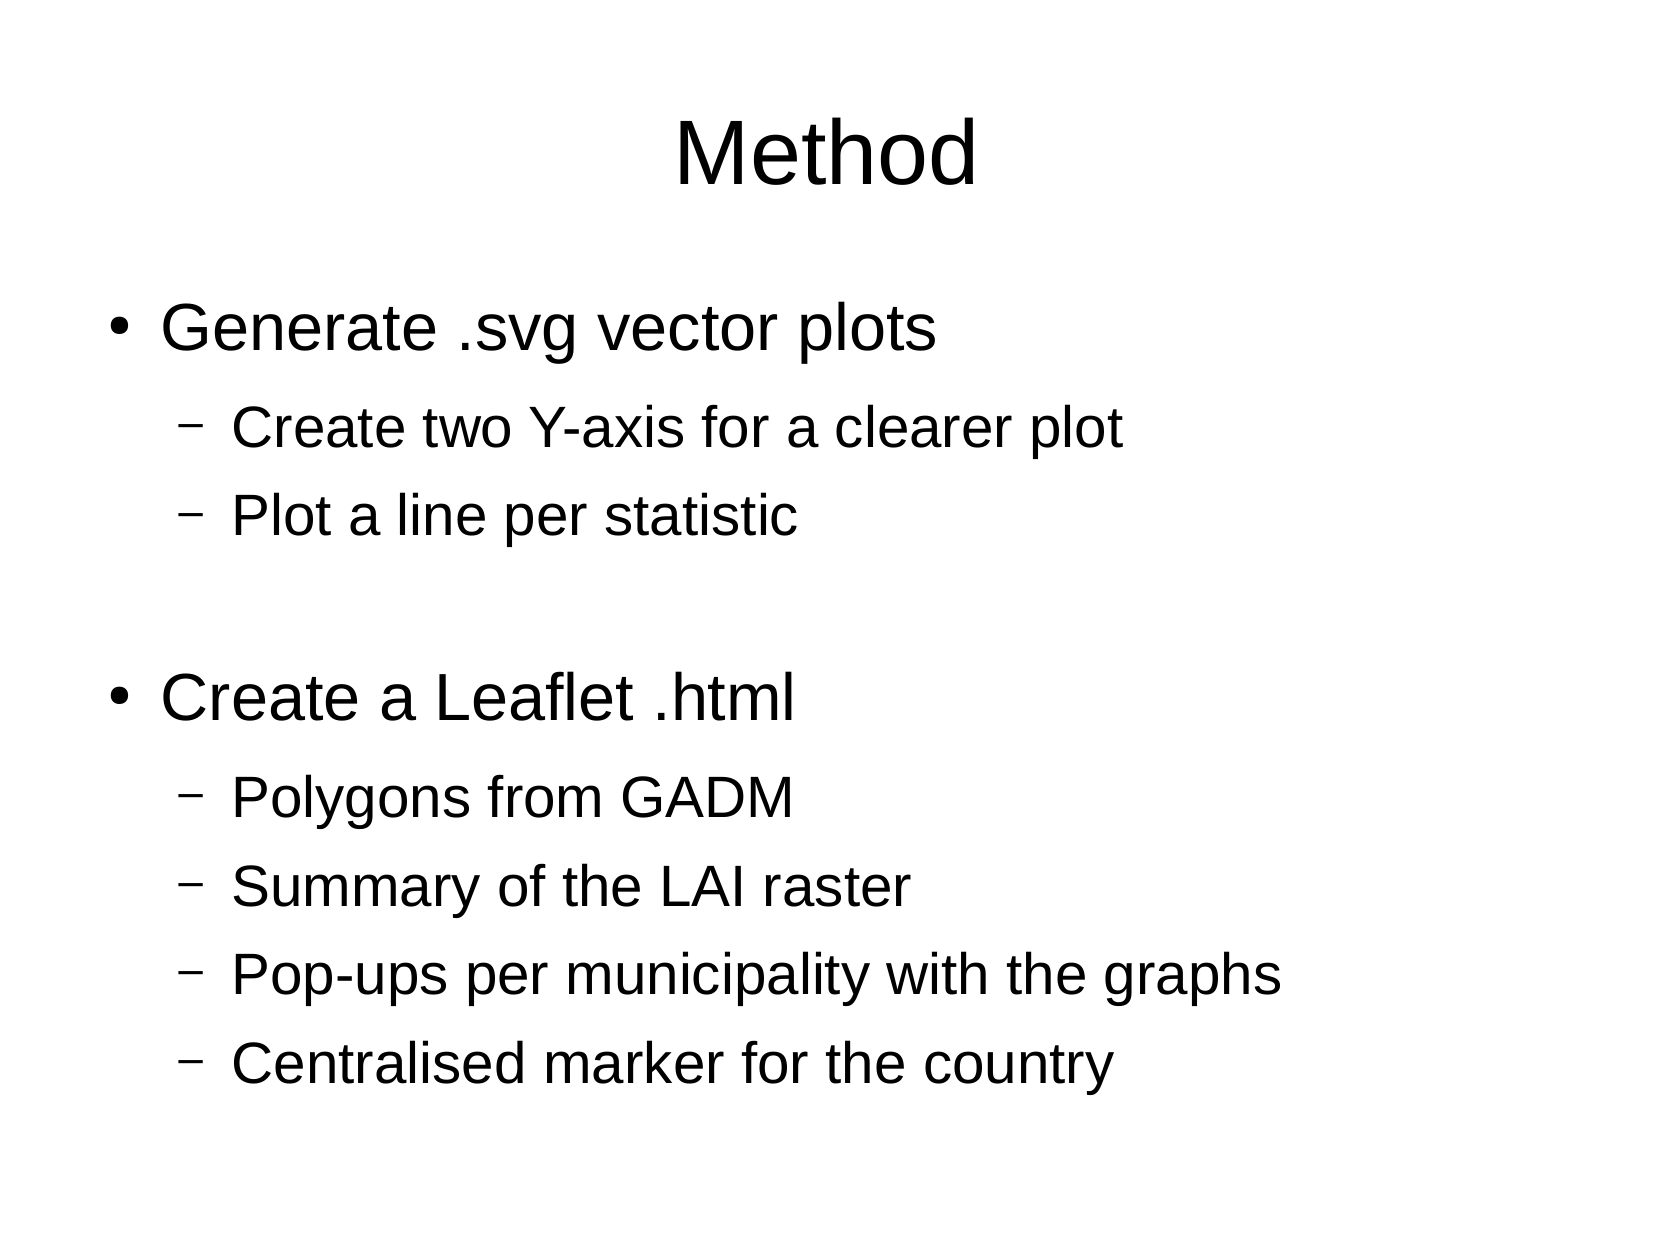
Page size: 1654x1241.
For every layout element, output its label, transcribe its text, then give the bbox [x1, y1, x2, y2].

list Generate .svg vector plots Create two Y-axis for a clearer plot Plot a line per statistic Create a Leaflet .html Polygons from GADM Summary of the LAI raster Pop-ups per municipality with the graphs Centralised marker for the country [90, 290, 1571, 1156]
title Method [82, 49, 1571, 257]
